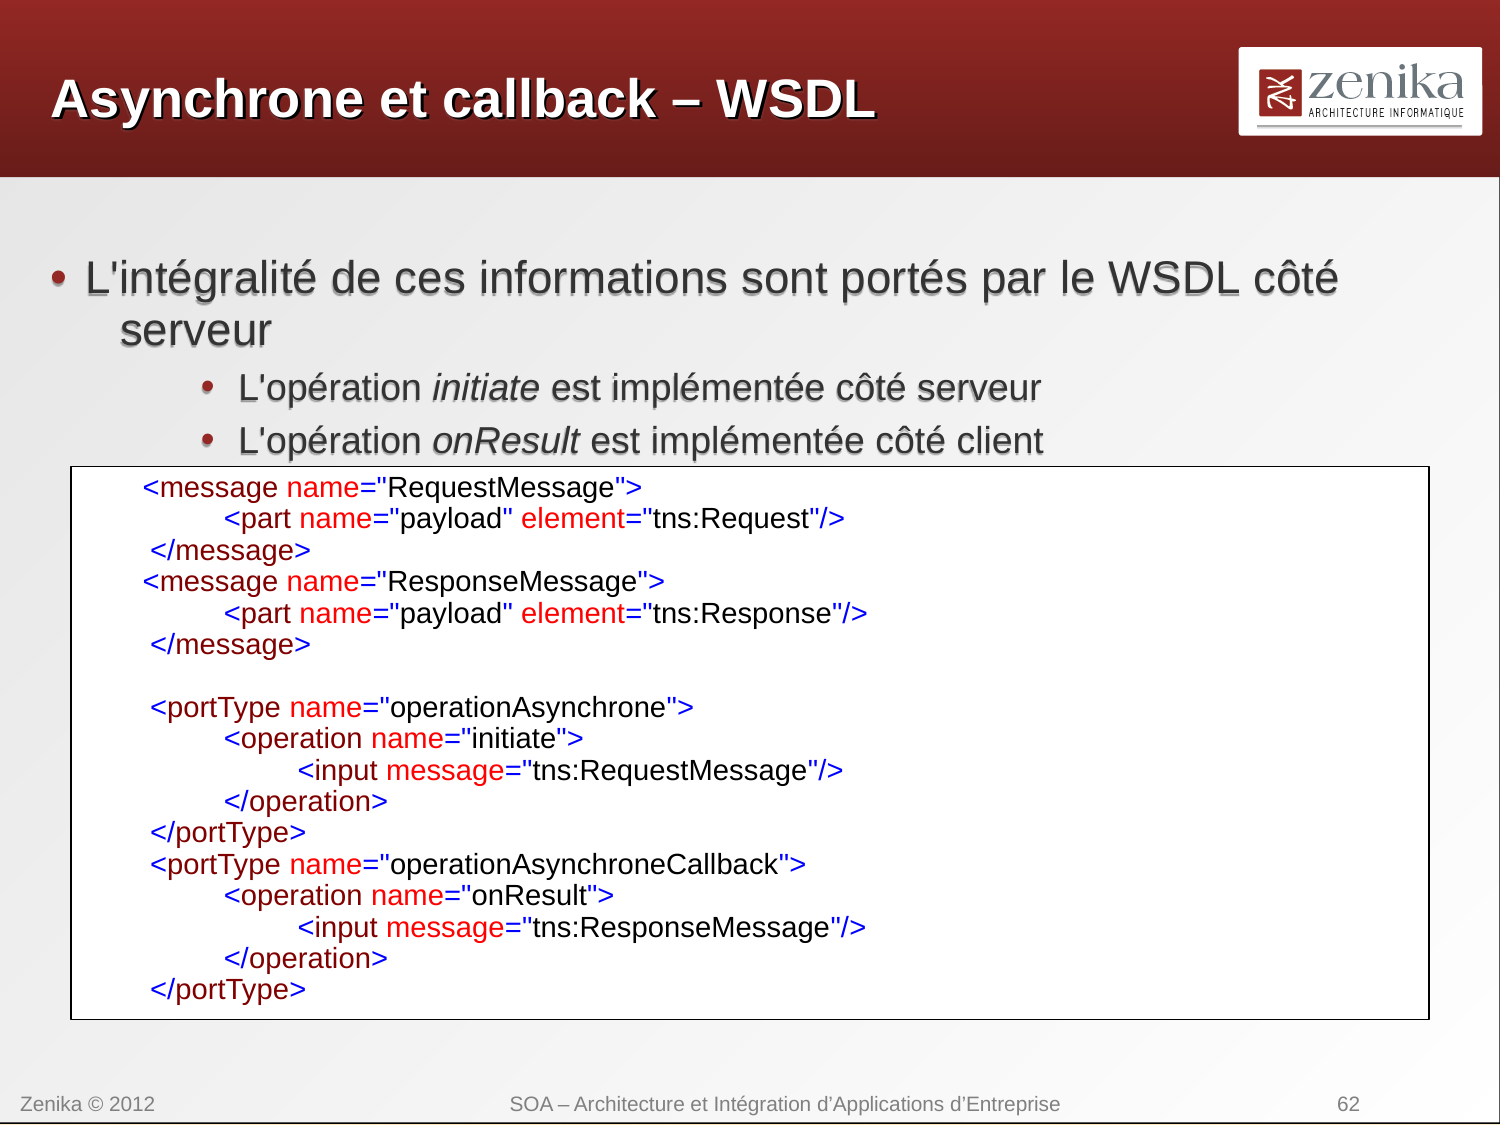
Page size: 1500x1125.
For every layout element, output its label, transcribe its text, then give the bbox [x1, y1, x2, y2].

subtitle L'intégralité de ces informations sont portés par le WSDL côté serveur L'opération initiate est implémentée côté serveur L'opération onResult est implémentée côté client [50, 249, 1435, 1079]
title Asynchrone et callback – WSDL [50, 22, 1206, 172]
text_box <message name="RequestMessage"> <part name="payload" element="tns:Request"/> </message> <message name="ResponseMessage"> <part name="payload" element="tns:Response"/> </message> <portType name="operationAsynchrone"> <operation name="initiate"> <input message="tns:RequestMessage"/> </operation> </portType> <portType name="operationAsynchroneCallback"> <operation name="onResult"> <input message="tns:ResponseMessage"/> </operation> </portType> [70, 466, 1430, 1020]
